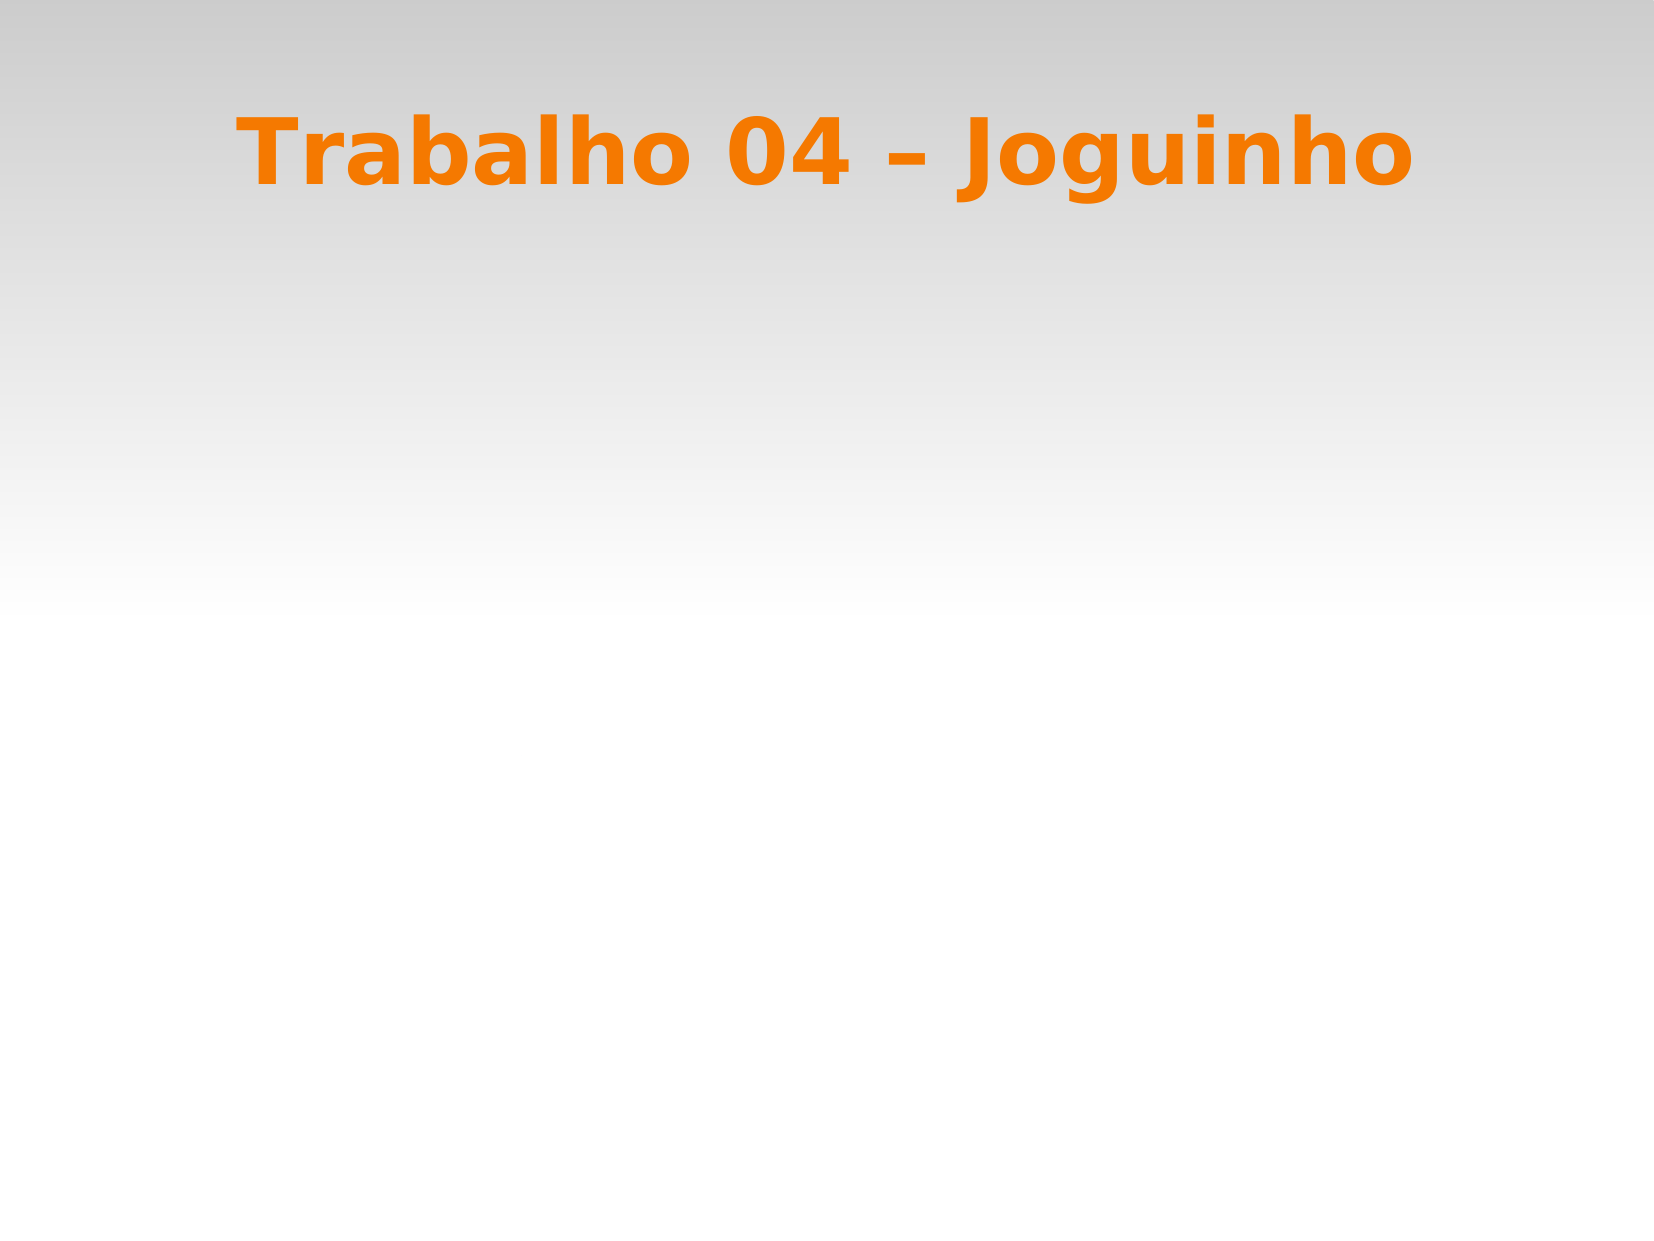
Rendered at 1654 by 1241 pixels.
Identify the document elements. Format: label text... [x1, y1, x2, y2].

title Trabalho 04 – Joguinho [82, 49, 1571, 257]
